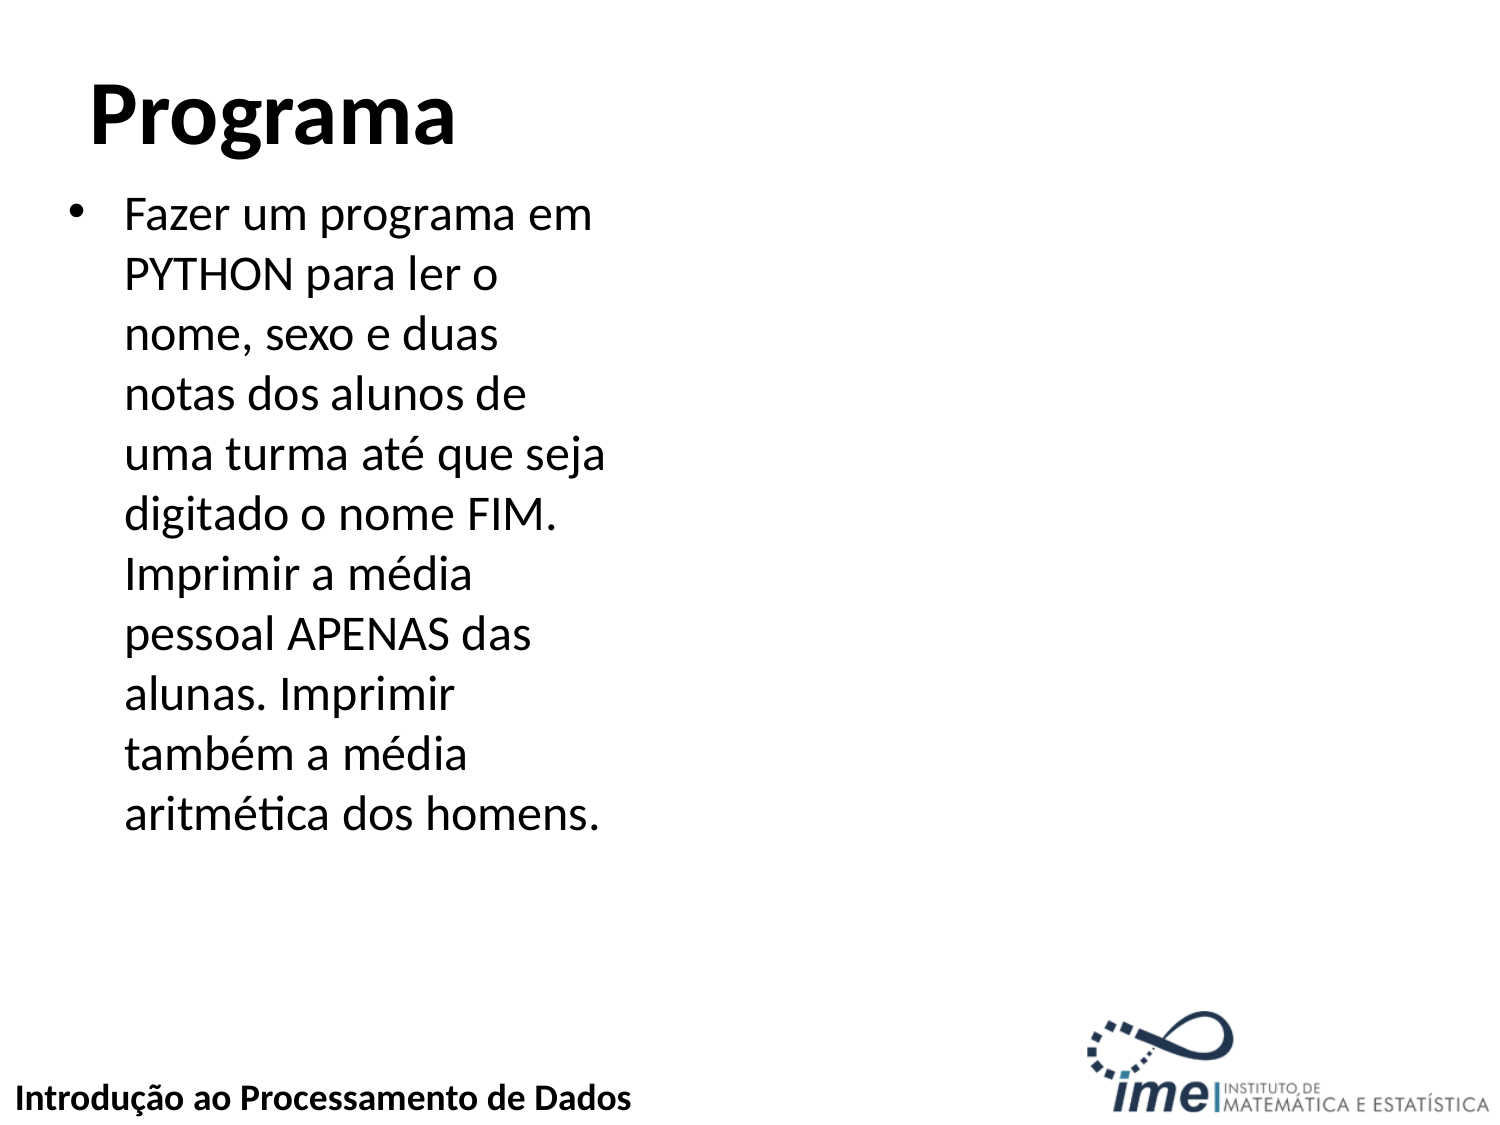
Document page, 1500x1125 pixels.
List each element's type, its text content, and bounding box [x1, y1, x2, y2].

list Fazer um programa em PYTHON para ler o nome, sexo e duas notas dos alunos de uma turma até que seja digitado o nome FIM. Imprimir a média pessoal APENAS das alunas. Imprimir também a média aritmética dos homens. [53, 172, 622, 916]
title Programa [75, 45, 1425, 233]
picture [1086, 1011, 1495, 1115]
